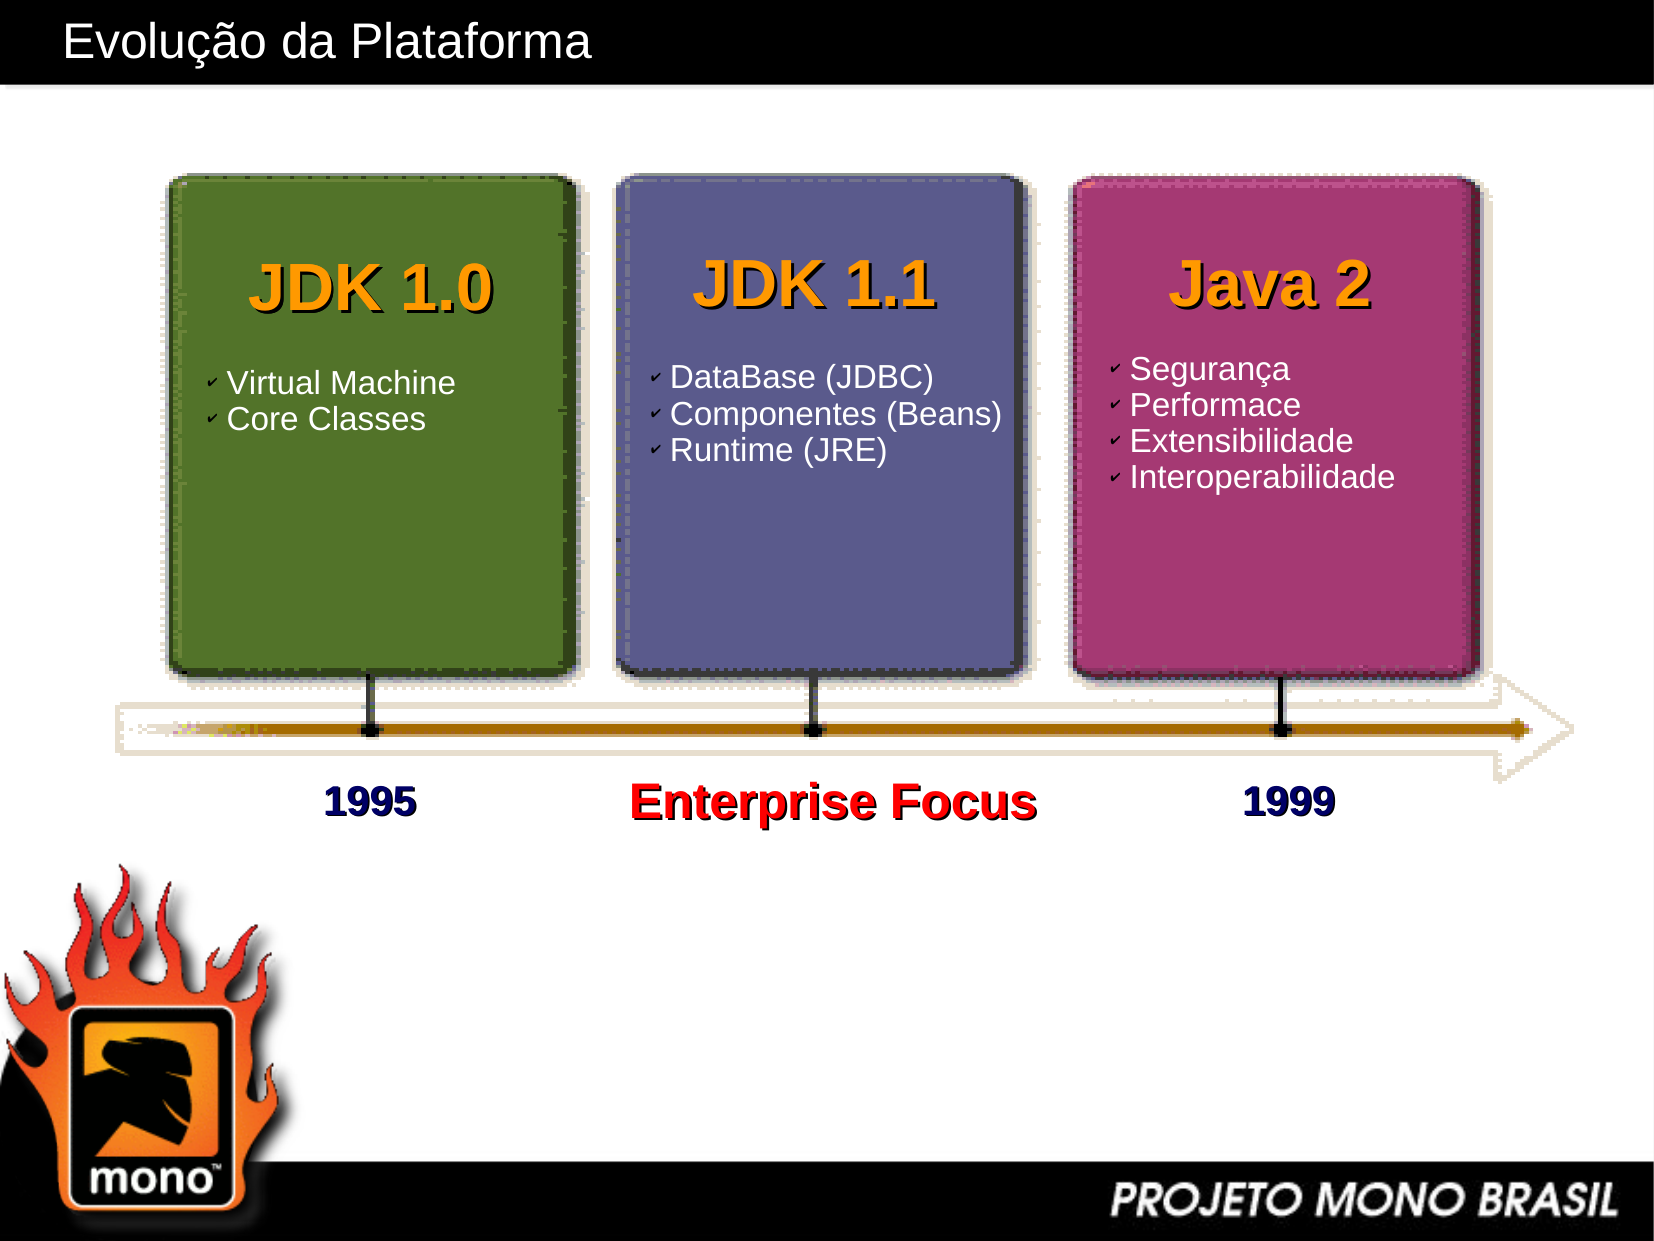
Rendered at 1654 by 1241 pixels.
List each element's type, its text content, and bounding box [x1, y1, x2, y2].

title Evolução da Plataforma [62, 2, 1475, 83]
text_box Virtual Machine Core Classes [207, 367, 457, 439]
text_box 1999 [1227, 777, 1350, 831]
text_box 1995 [308, 777, 432, 831]
text_box Enterprise Focus [614, 775, 1053, 836]
text_box DataBase (JDBC) Componentes (Beans) Runtime (JRE) [651, 361, 1004, 469]
text_box Segurança Performace Extensibilidade Interoperabilidade [1110, 352, 1397, 497]
text_box JDK 1.1 [677, 250, 952, 327]
text_box JDK 1.0 [234, 255, 509, 331]
text_box Java 2 [1153, 250, 1387, 327]
picture [0, 85, 1654, 1241]
